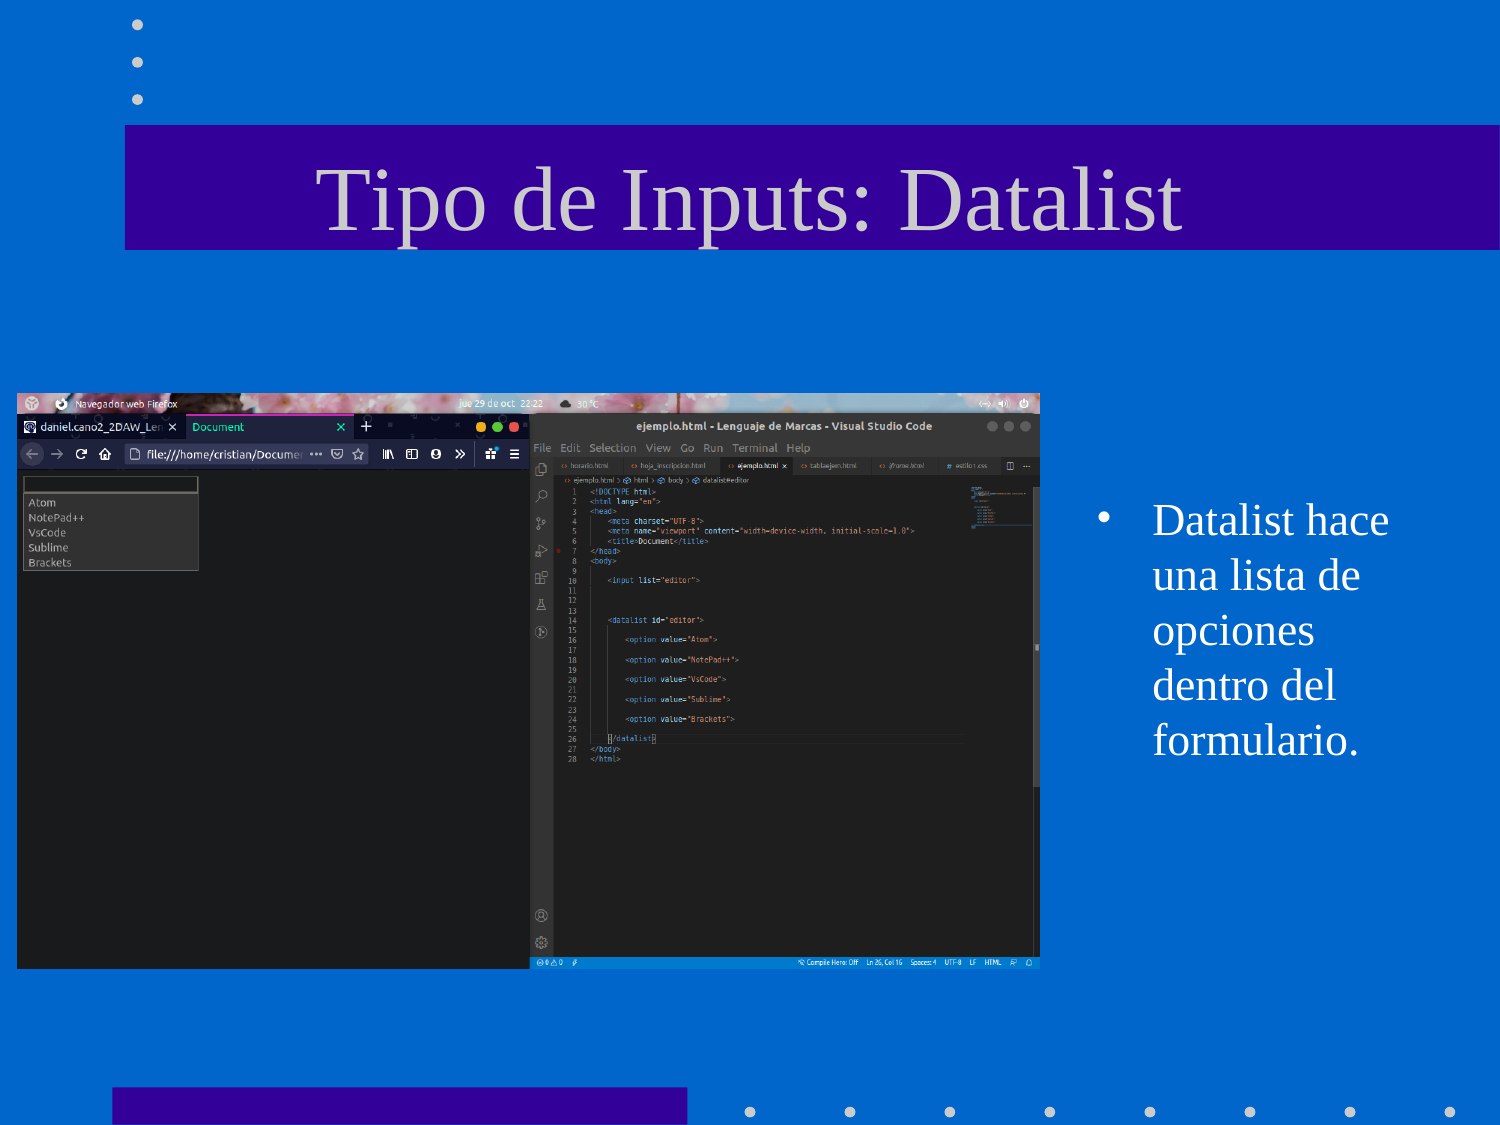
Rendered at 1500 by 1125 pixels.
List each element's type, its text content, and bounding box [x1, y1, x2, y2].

title Tipo de Inputs: Datalist [112, 99, 1388, 288]
list Datalist hace una lista de opciones dentro del formulario. [1080, 482, 1453, 827]
picture [17, 393, 1040, 969]
